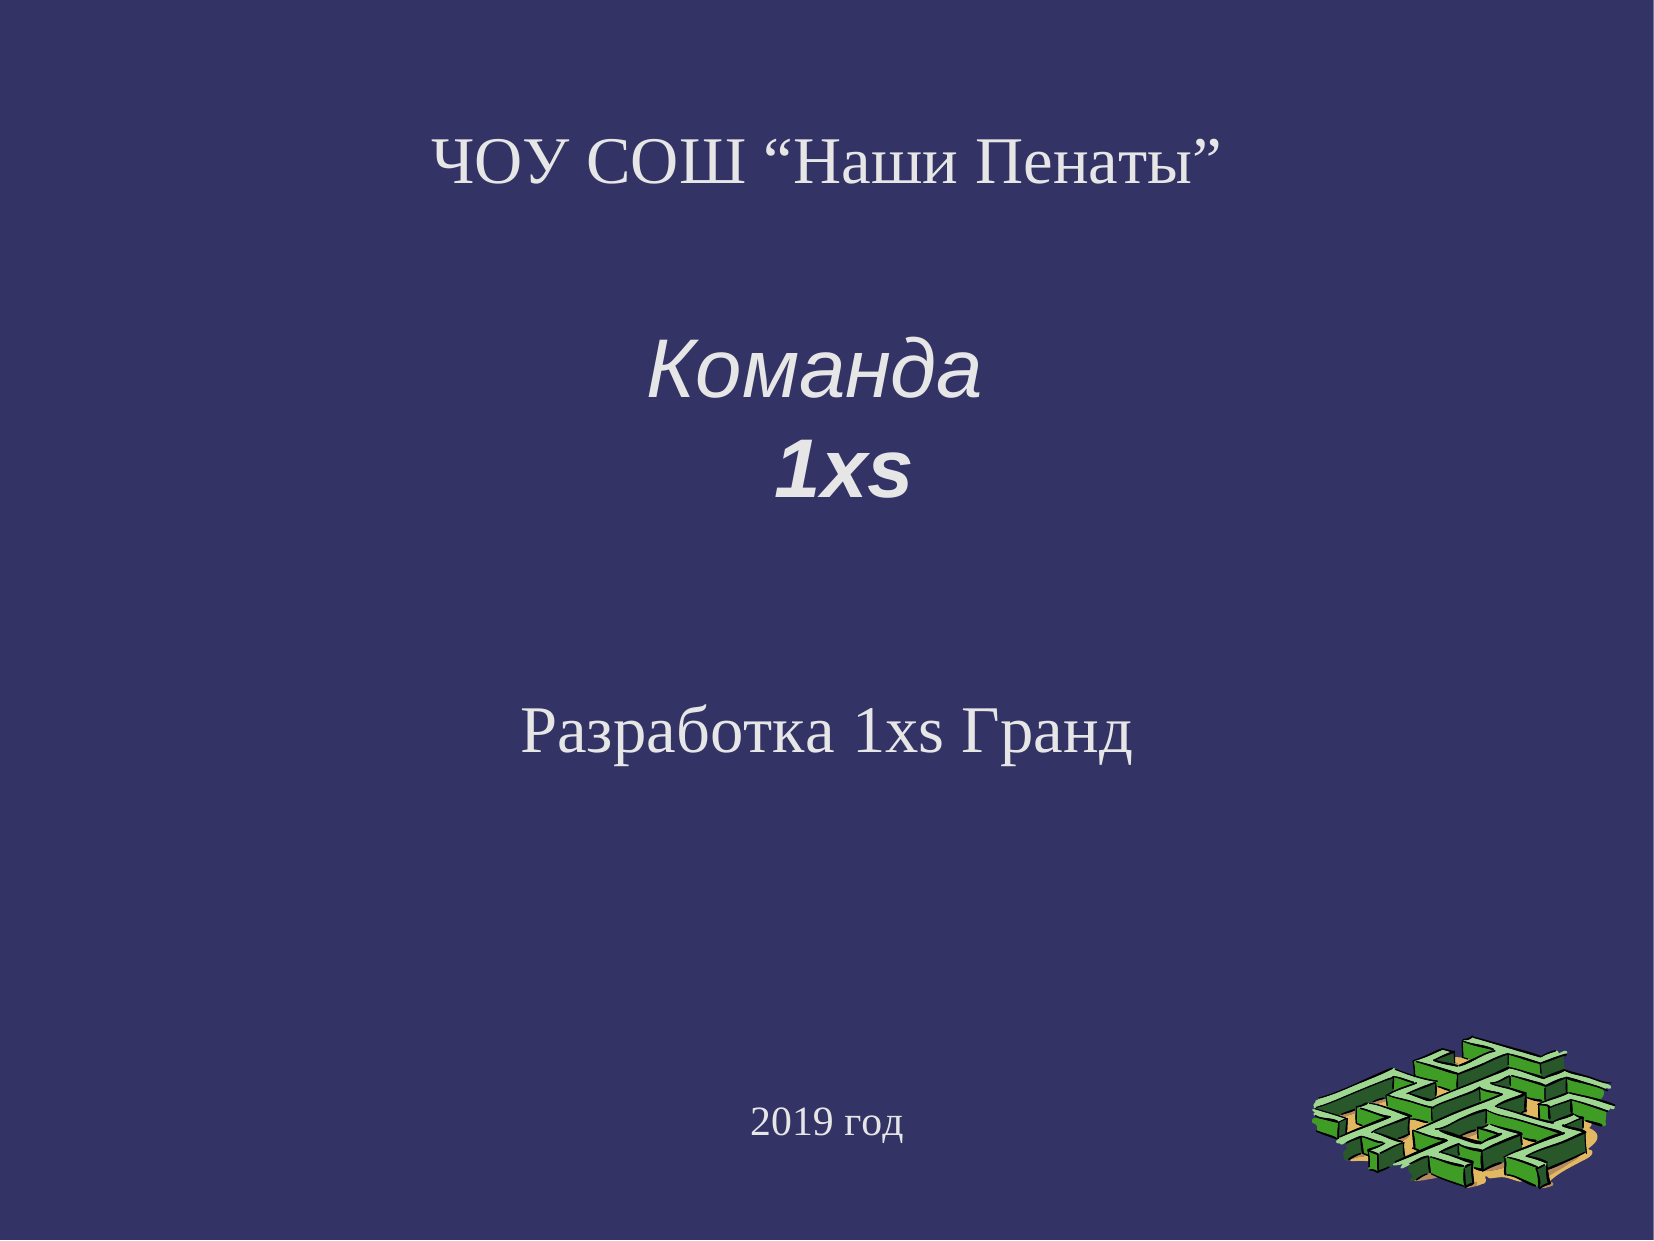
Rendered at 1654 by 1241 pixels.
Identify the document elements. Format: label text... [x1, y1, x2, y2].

title Команда 1xs [566, 312, 1087, 515]
text_box ЧОУ СОШ “Наши Пенаты” [290, 82, 1364, 231]
subtitle Разработка 1xs Гранд [386, 641, 1267, 810]
text_box 2019 год [719, 1092, 935, 1145]
